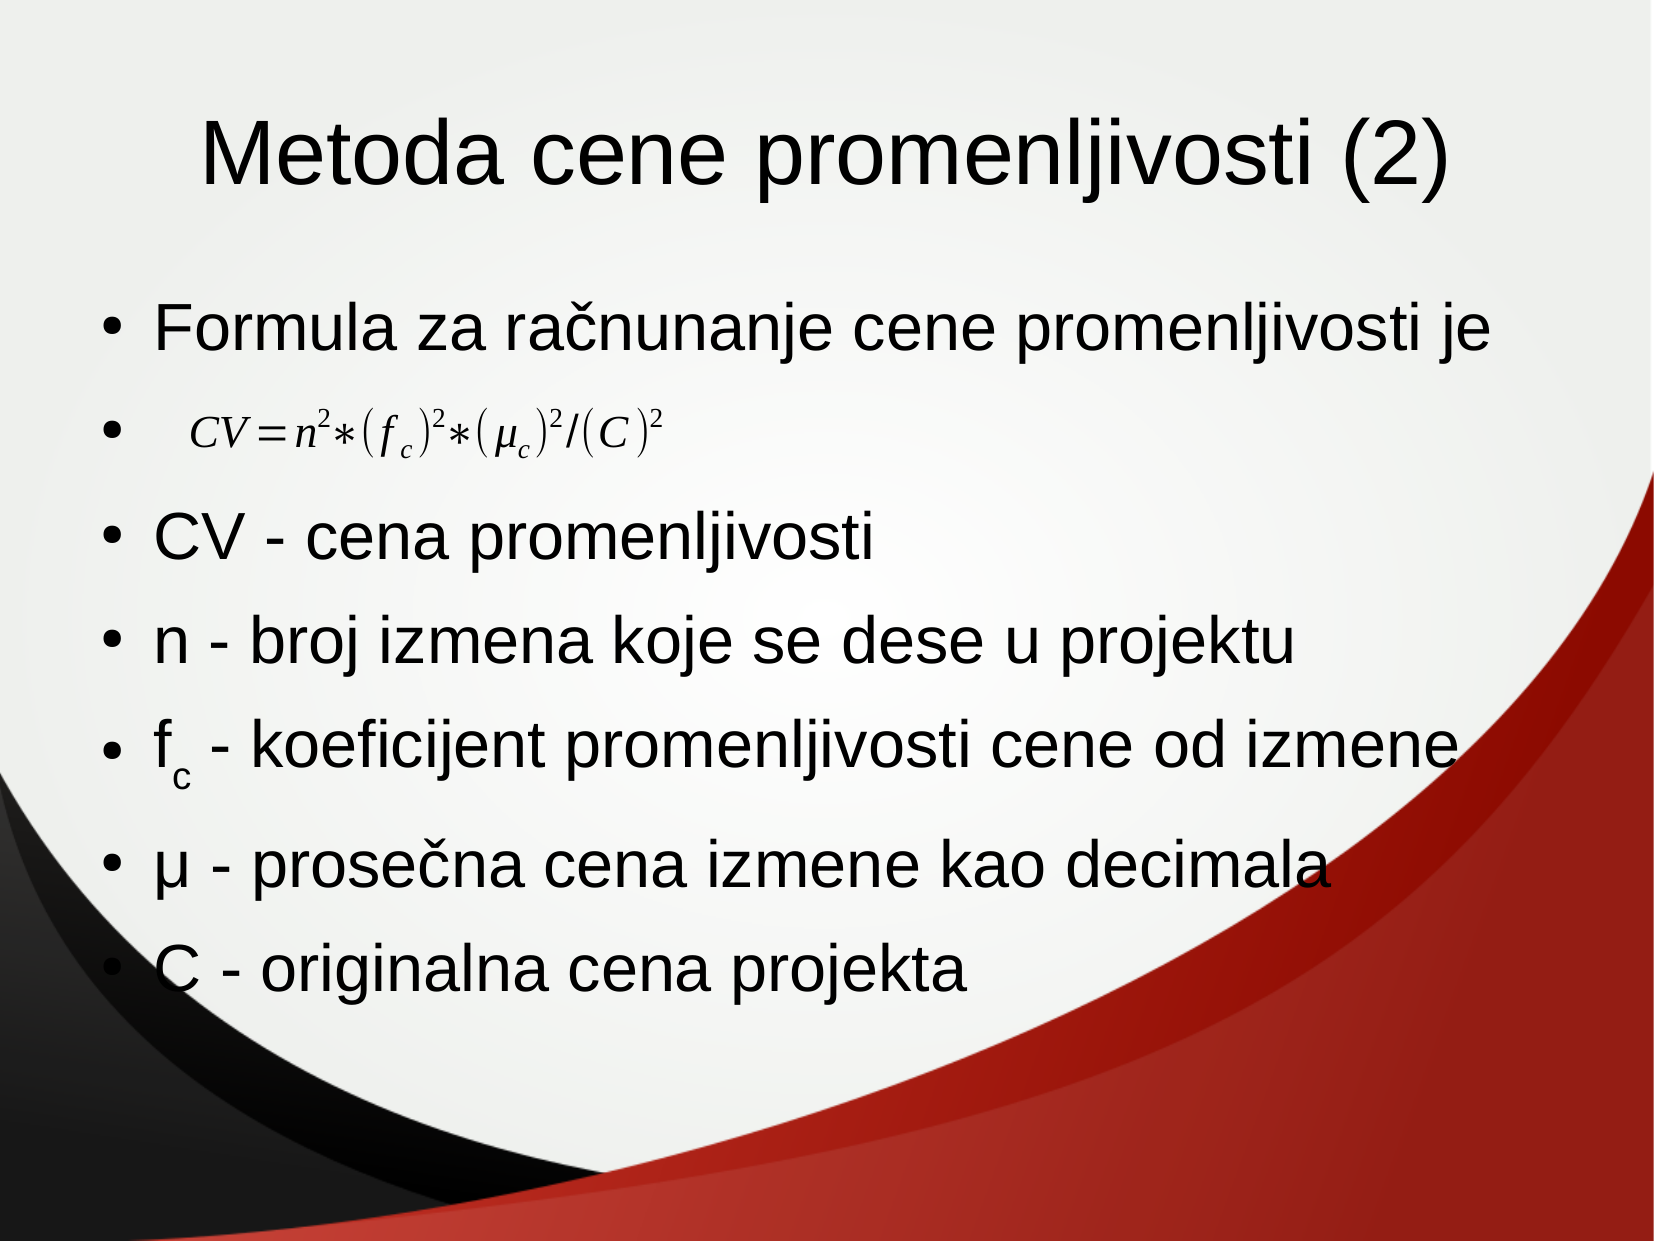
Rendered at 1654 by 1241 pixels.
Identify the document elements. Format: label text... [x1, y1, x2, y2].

list Formula za račnunanje cene promenljivosti je CV - cena promenljivosti n - broj izmena koje se dese u projektu fc - koeficijent promenljivosti cene od izmene μ - prosečna cena izmene kao decimala C - originalna cena projekta [82, 290, 1571, 1010]
picture [0, 0, 1654, 1241]
chart [781, 597, 901, 657]
title Metoda cene promenljivosti (2) [82, 49, 1571, 257]
chart [177, 401, 674, 466]
